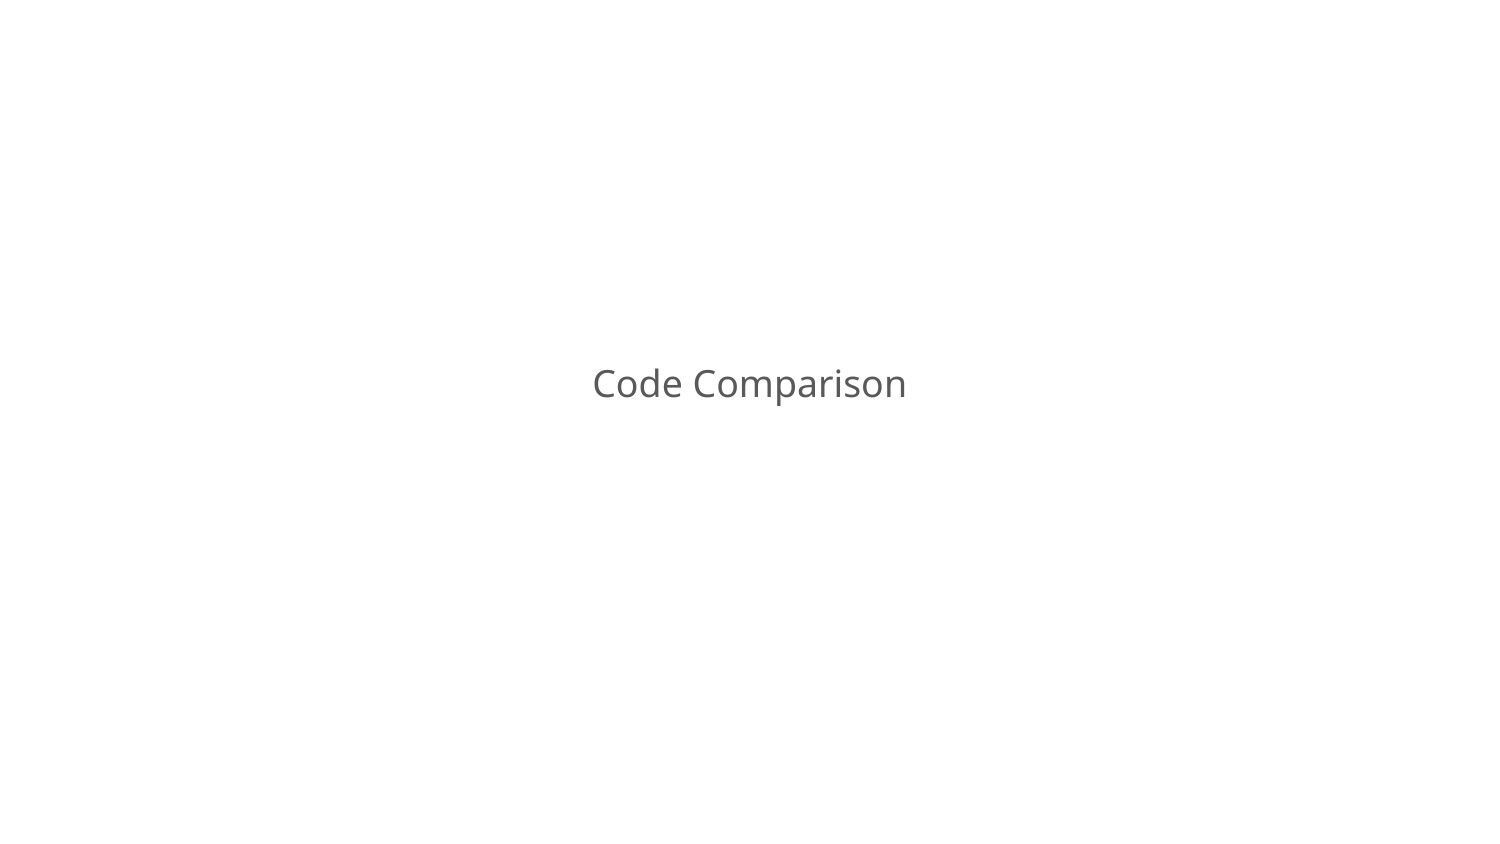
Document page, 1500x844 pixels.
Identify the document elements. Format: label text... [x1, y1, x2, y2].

text_box Code Comparison [523, 345, 977, 439]
